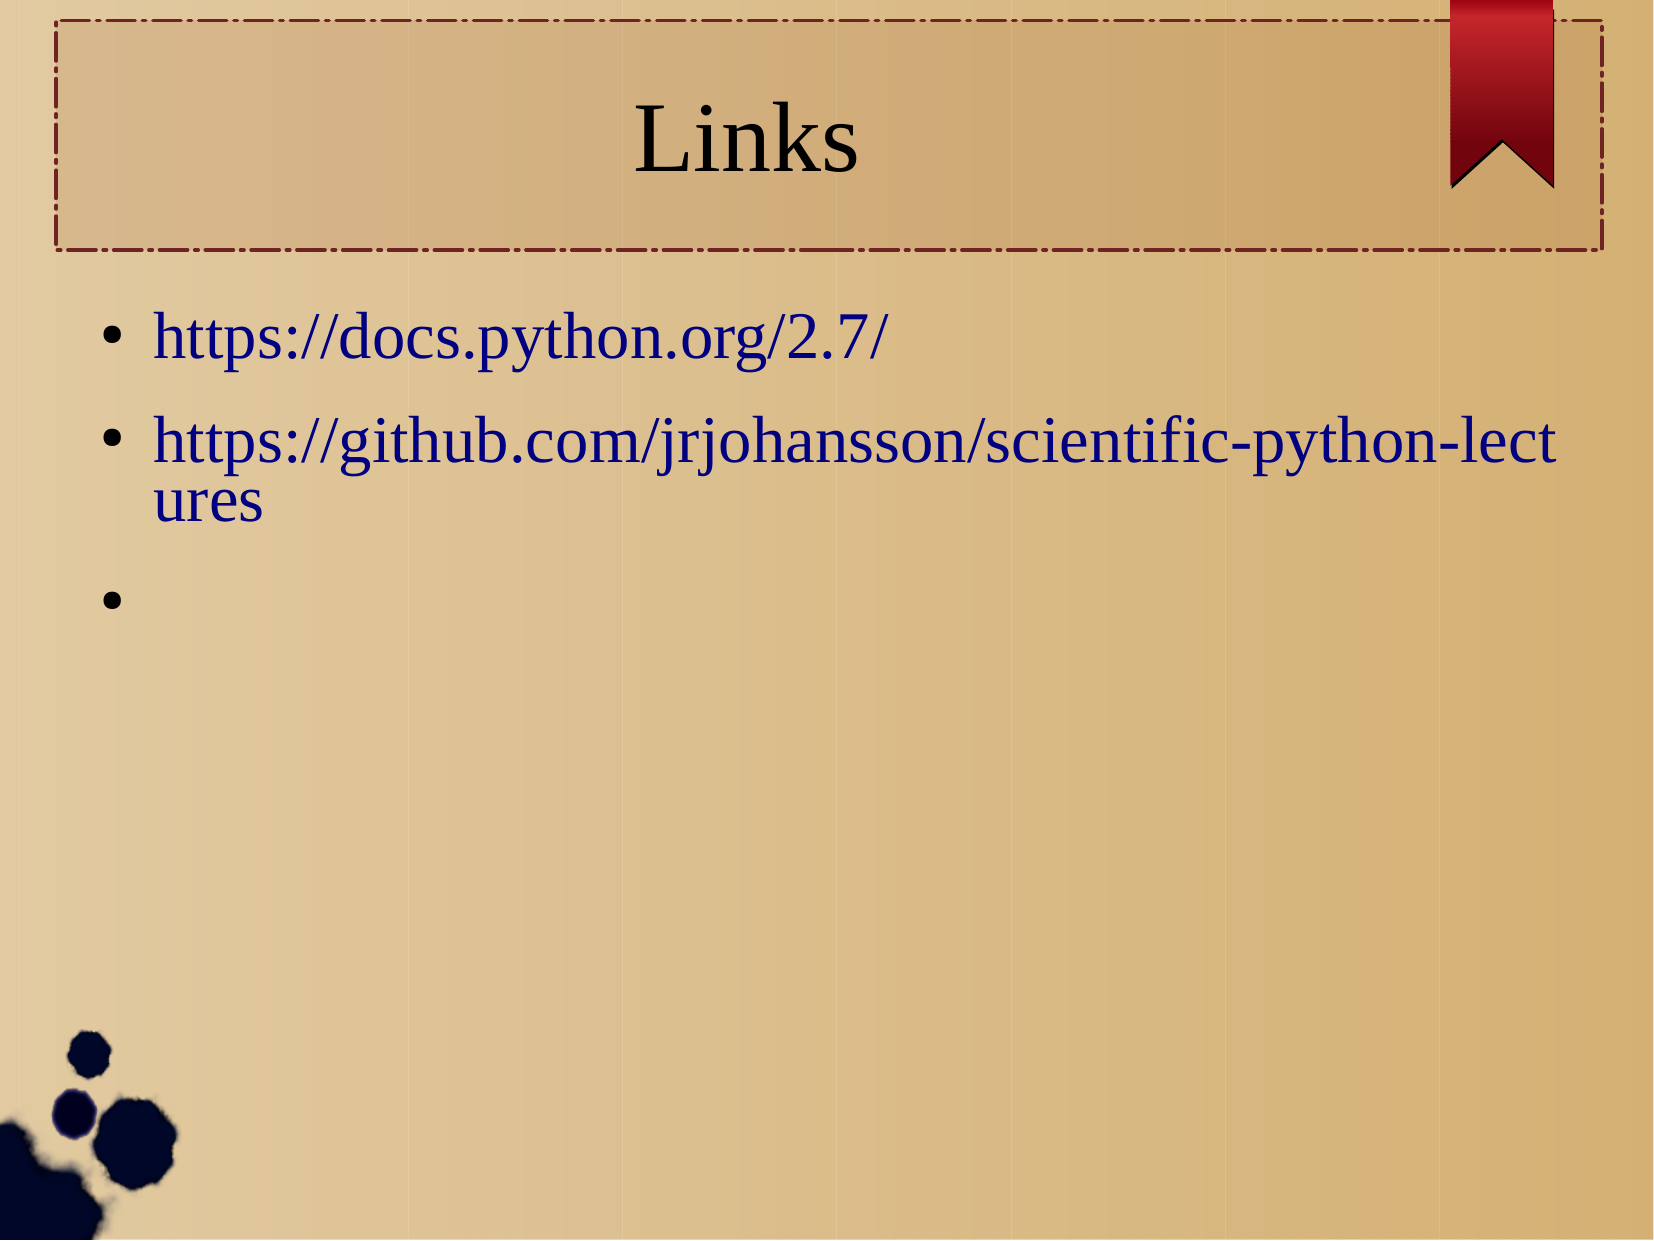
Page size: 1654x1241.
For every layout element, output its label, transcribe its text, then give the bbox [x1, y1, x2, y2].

title Links [82, 47, 1412, 229]
list https://docs.python.org/2.7/ https://github.com/jrjohansson/scientific-python-lectures [82, 299, 1571, 1019]
